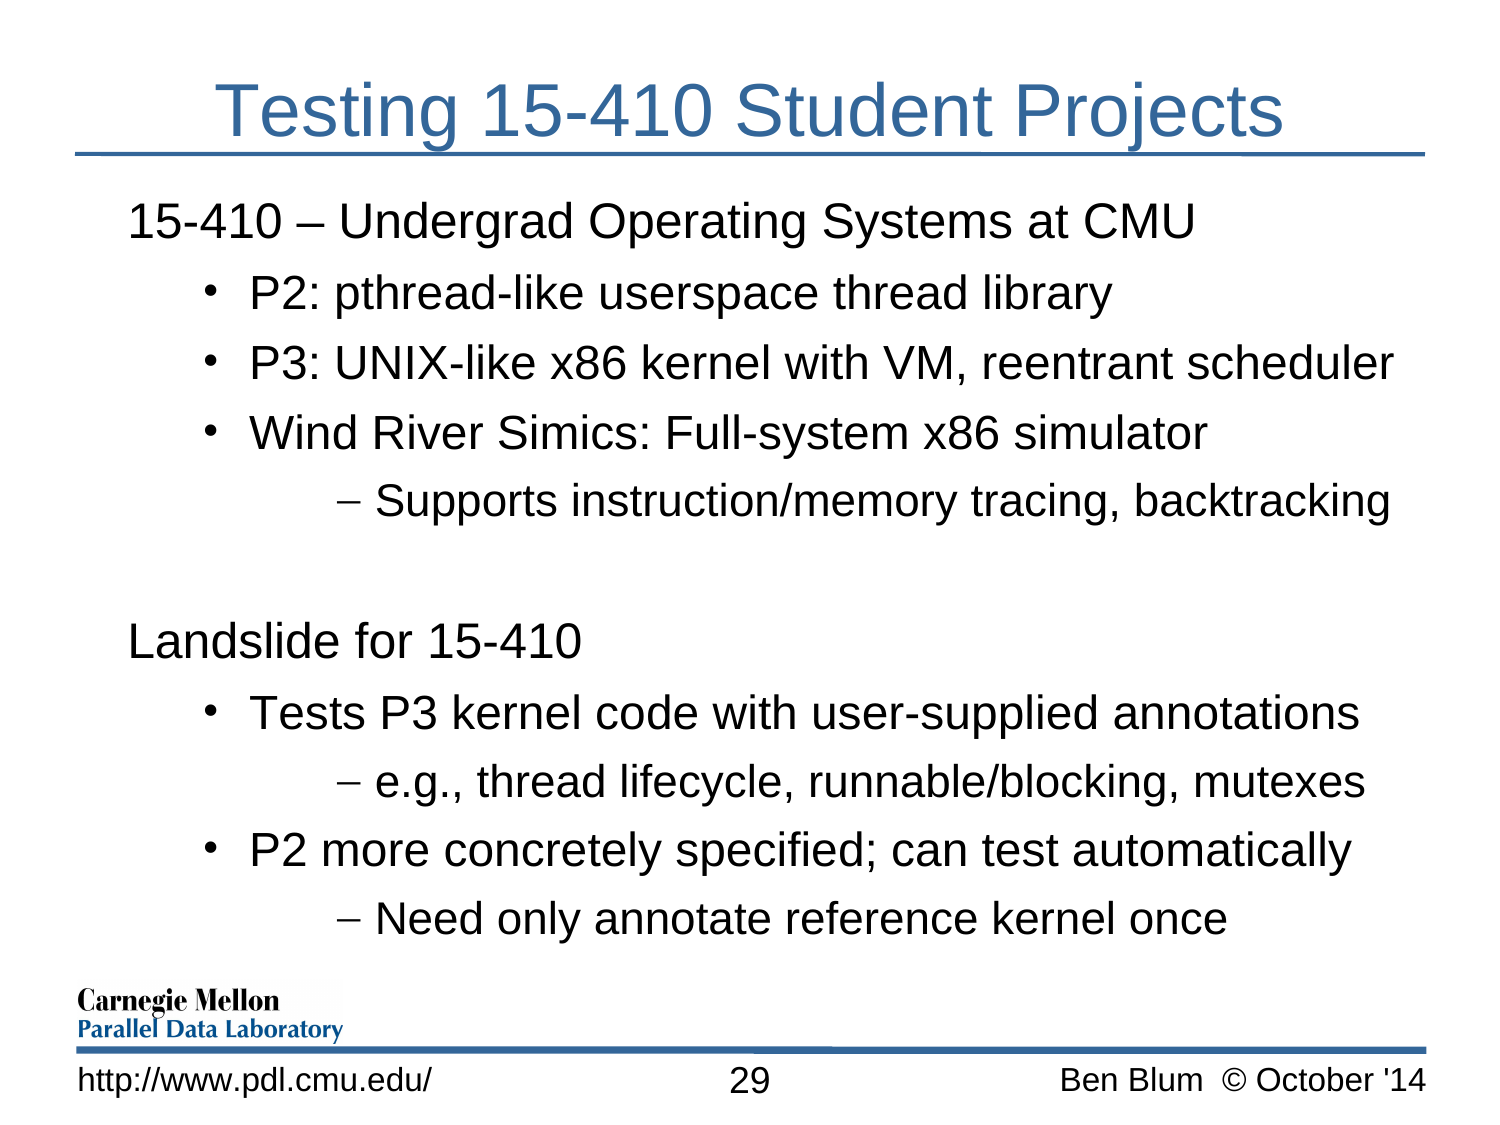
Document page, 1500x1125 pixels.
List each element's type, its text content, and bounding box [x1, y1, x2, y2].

list 15-410 – Undergrad Operating Systems at CMU P2: pthread-like userspace thread library P3: UNIX-like x86 kernel with VM, reentrant scheduler Wind River Simics: Full-system x86 simulator Supports instruction/memory tracing, backtracking Landslide for 15-410 Tests P3 kernel code with user-supplied annotations e.g., thread lifecycle, runnable/blocking, mutexes P2 more concretely specified; can test automatically Need only annotate reference kernel once [112, 181, 1426, 952]
title Testing 15-410 Student Projects [112, 49, 1388, 163]
picture [77, 979, 343, 1044]
